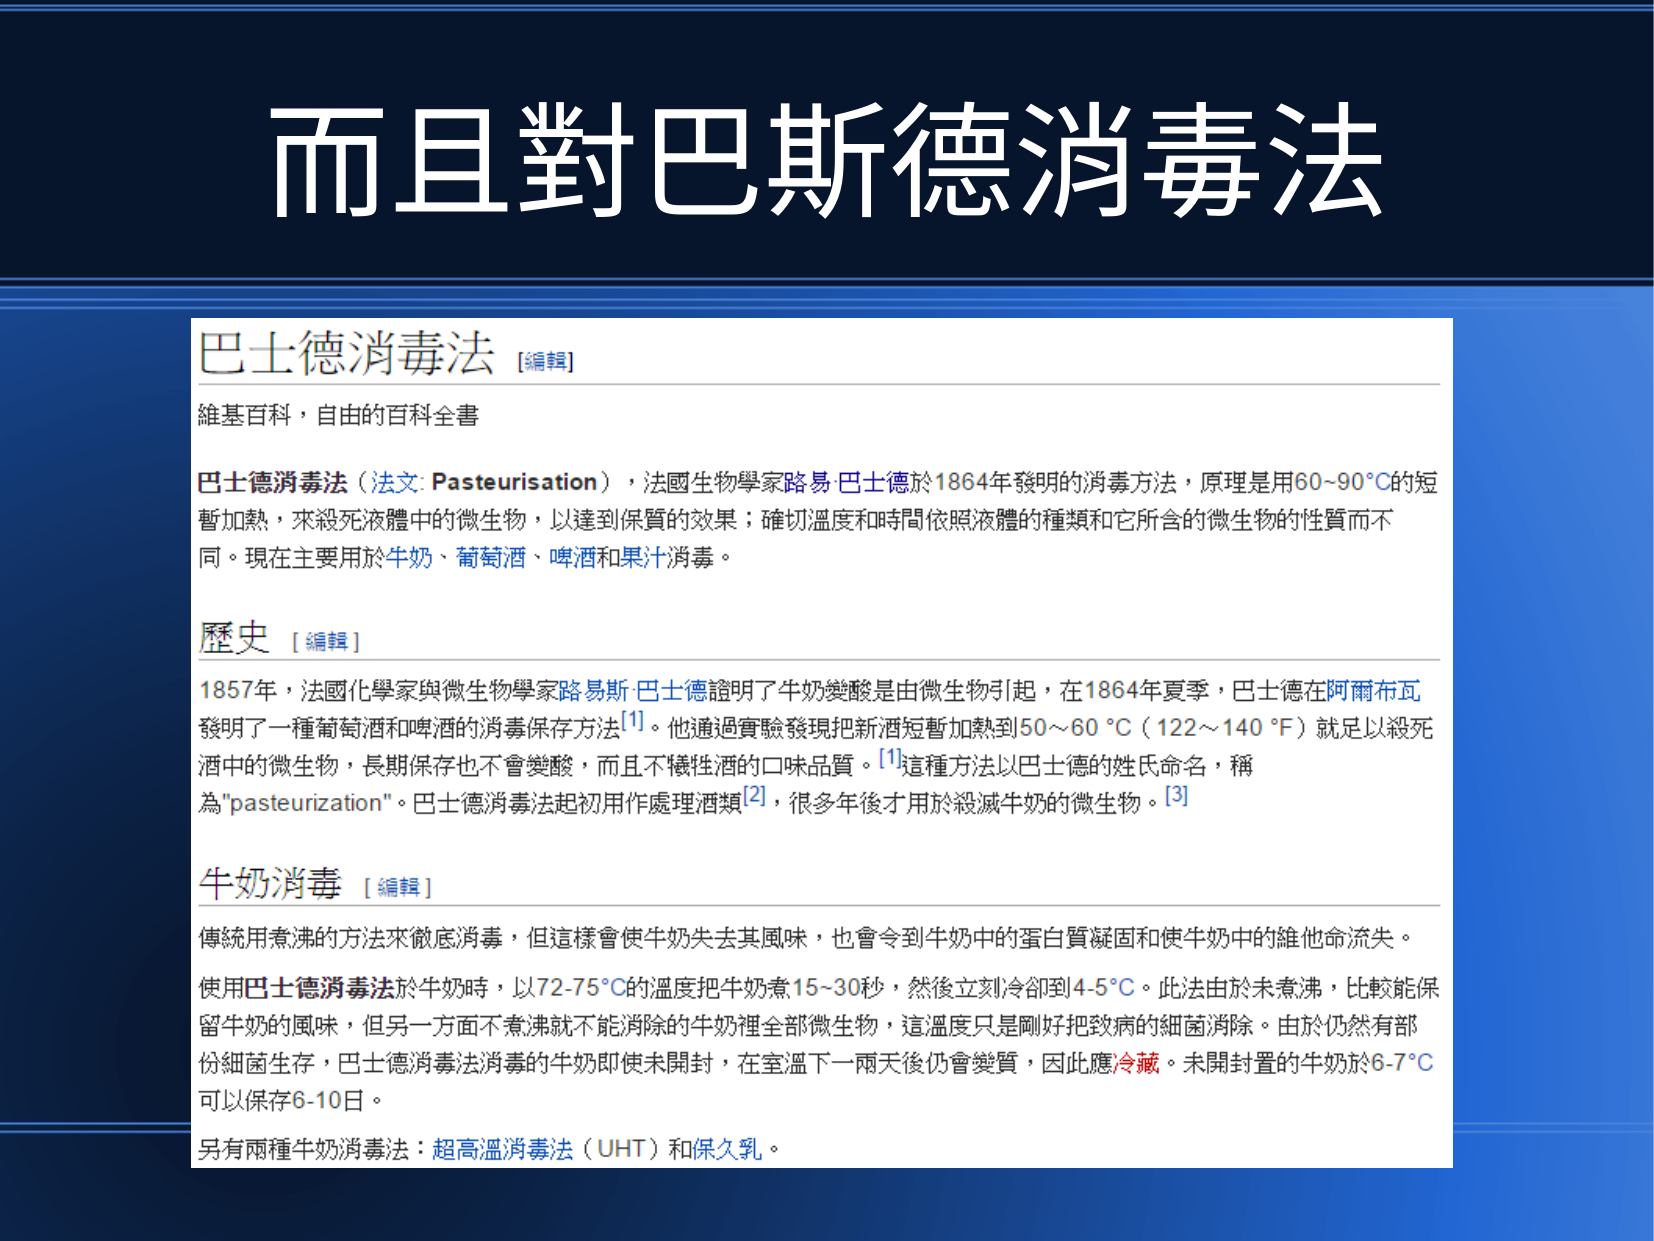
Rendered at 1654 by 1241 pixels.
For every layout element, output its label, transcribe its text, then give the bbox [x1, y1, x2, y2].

picture [0, 0, 1654, 1241]
title 而且對巴斯德消毒法 [82, 49, 1571, 257]
